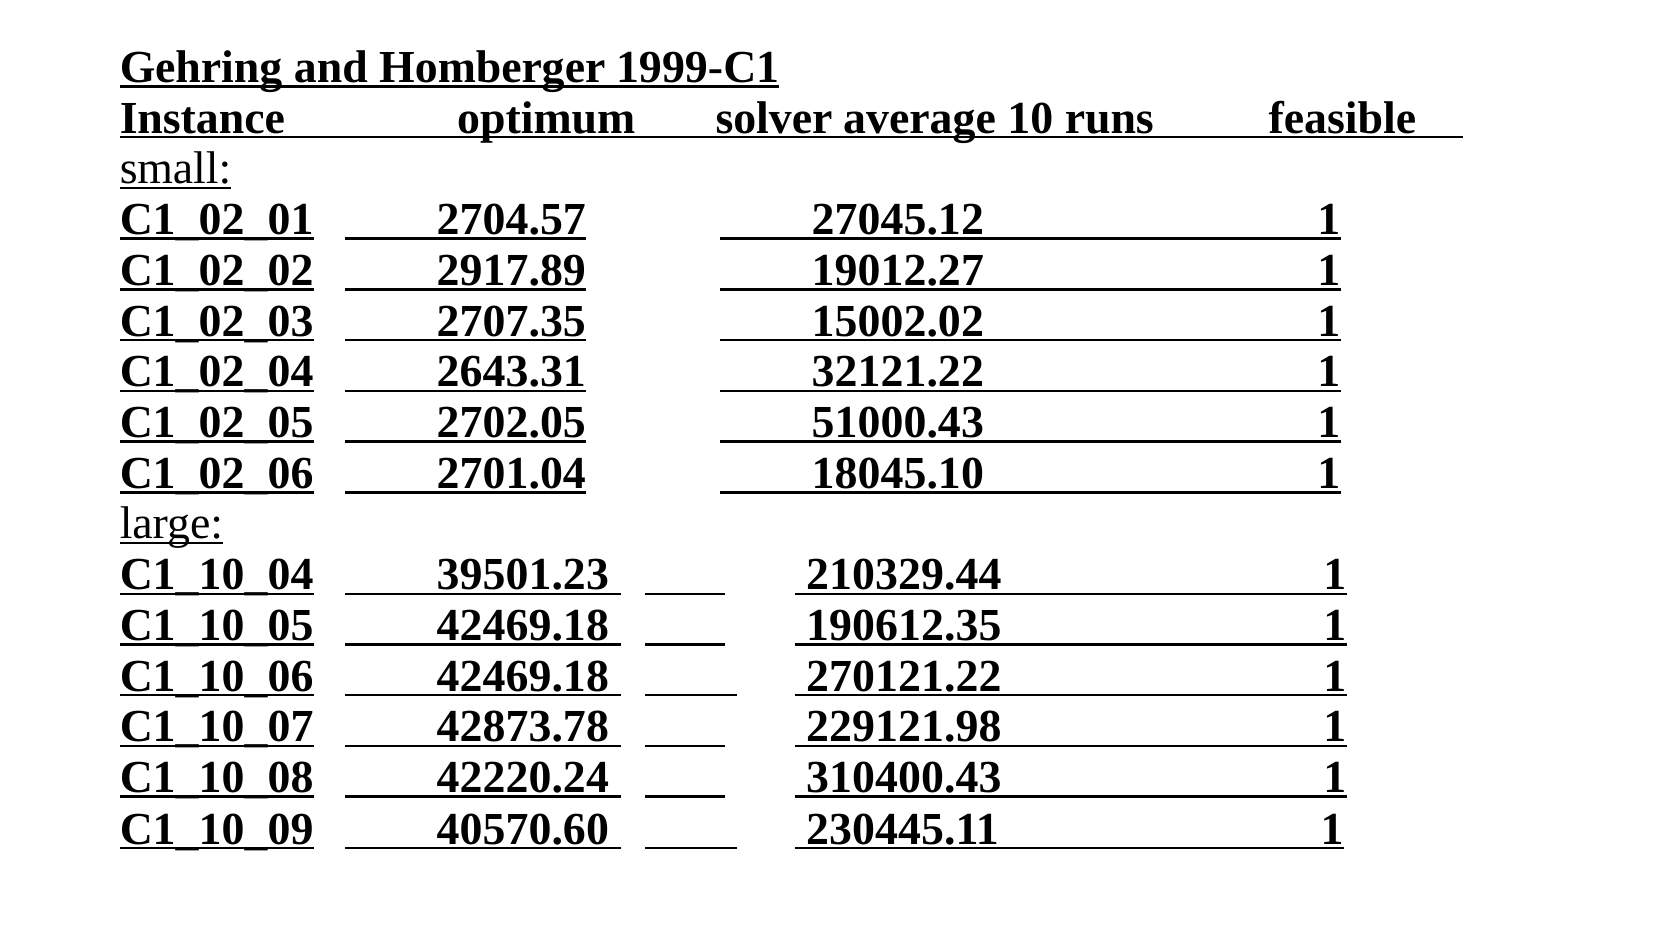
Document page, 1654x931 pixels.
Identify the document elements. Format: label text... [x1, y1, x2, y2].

text_box Gehring and Homberger 1999-C1 Instance optimum solver average 10 runs feasible small: C1_02_01 2704.57 27045.12 1 C1_02_02 2917.89 19012.27 1 C1_02_03 2707.35 15002.02 1 C1_02_04 2643.31 32121.22 1 C1_02_05 2702.05 51000.43 1 C1_02_06 2701.04 18045.10 1 large: C1_10_04 39501.23 210329.44 1 C1_10_05 42469.18 190612.35 1 C1_10_06 42469.18 270121.22 1 C1_10_07 42873.78 229121.98 1 C1_10_08 42220.24 310400.43 1 C1_10_09 40570.60 230445.11 1 [105, 34, 1606, 904]
